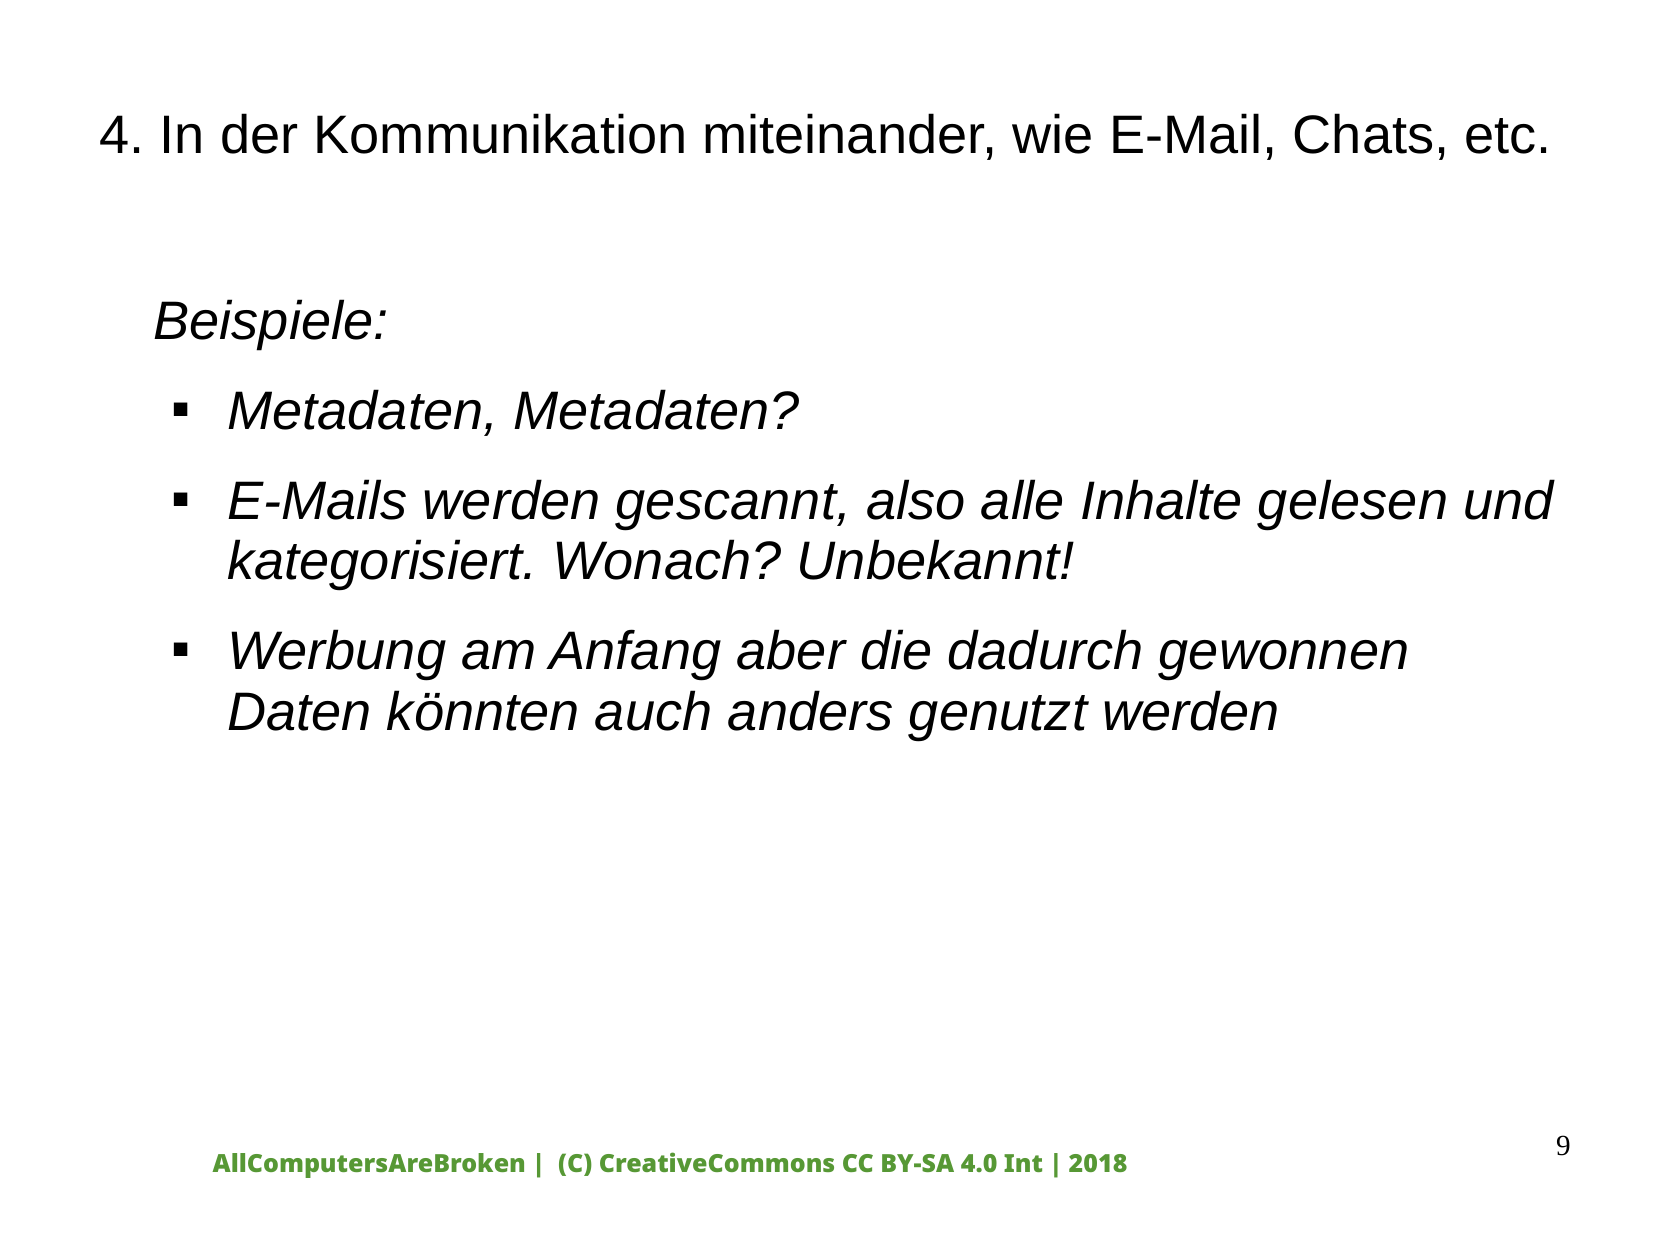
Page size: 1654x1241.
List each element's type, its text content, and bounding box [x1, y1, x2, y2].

list Beispiele: Metadaten, Metadaten? E-Mails werden gescannt, also alle Inhalte gelesen und kategorisiert. Wonach? Unbekannt! Werbung am Anfang aber die dadurch gewonnen Daten könnten auch anders genutzt werden [82, 290, 1571, 772]
title 4. In der Kommunikation miteinander, wie E-Mail, Chats, etc. [82, 104, 1571, 166]
